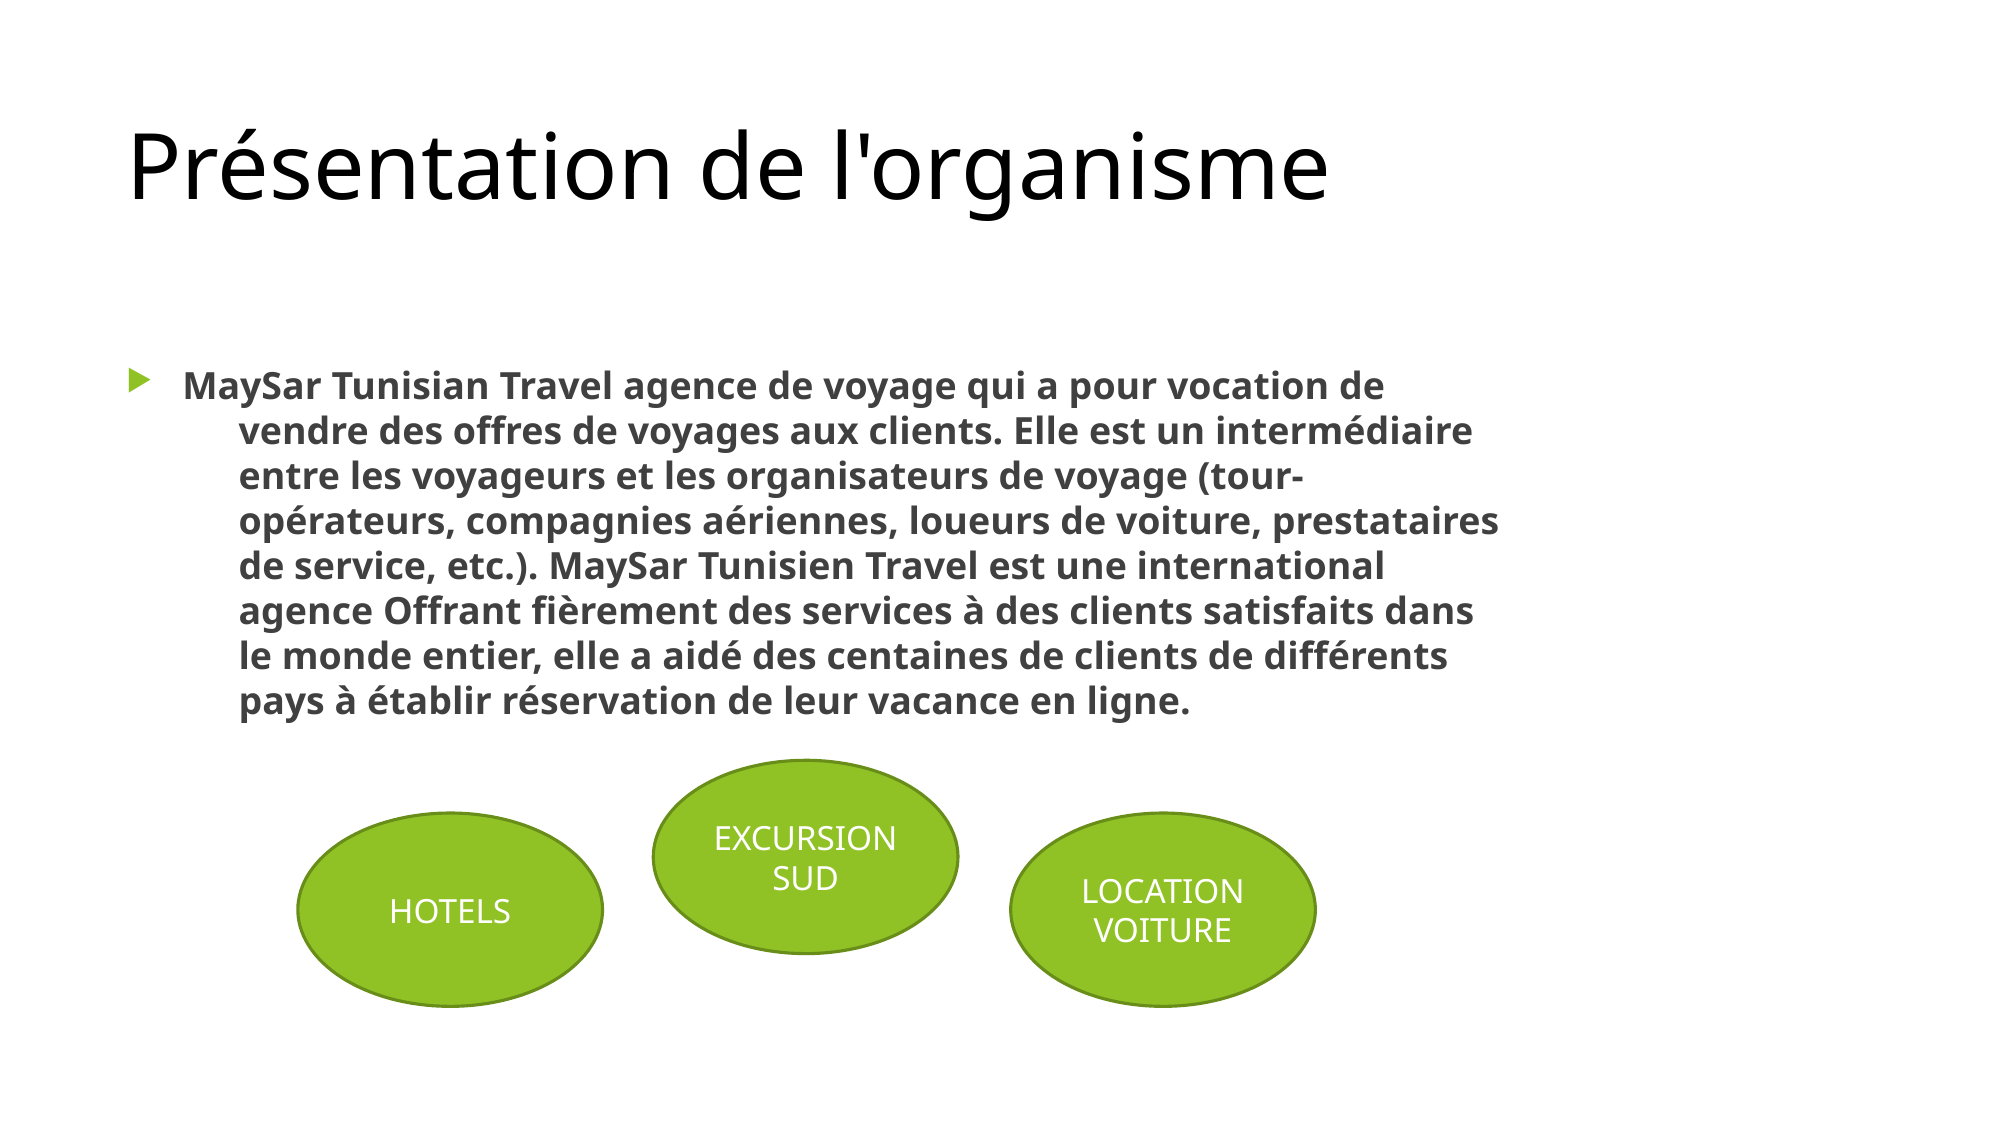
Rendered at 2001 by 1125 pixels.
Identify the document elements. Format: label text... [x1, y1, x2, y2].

text_box LOCATION VOITURE [1010, 813, 1316, 1007]
list MaySar Tunisian Travel agence de voyage qui a pour vocation de vendre des offres de voyages aux clients. Elle est un intermédiaire entre les voyageurs et les organisateurs de voyage (tour-opérateurs, compagnies aériennes, loueurs de voiture, prestataires de service, etc.). MaySar Tunisien Travel est une international agence Offrant fièrement des services à des clients satisfaits dans le monde entier, elle a aidé des centaines de clients de différents pays à établir réservation de leur vacance en ligne. [111, 354, 1522, 992]
title Présentation de l'organisme [111, 99, 1522, 317]
text_box HOTELS [297, 813, 603, 1007]
text_box EXCURSION SUD [653, 760, 958, 954]
